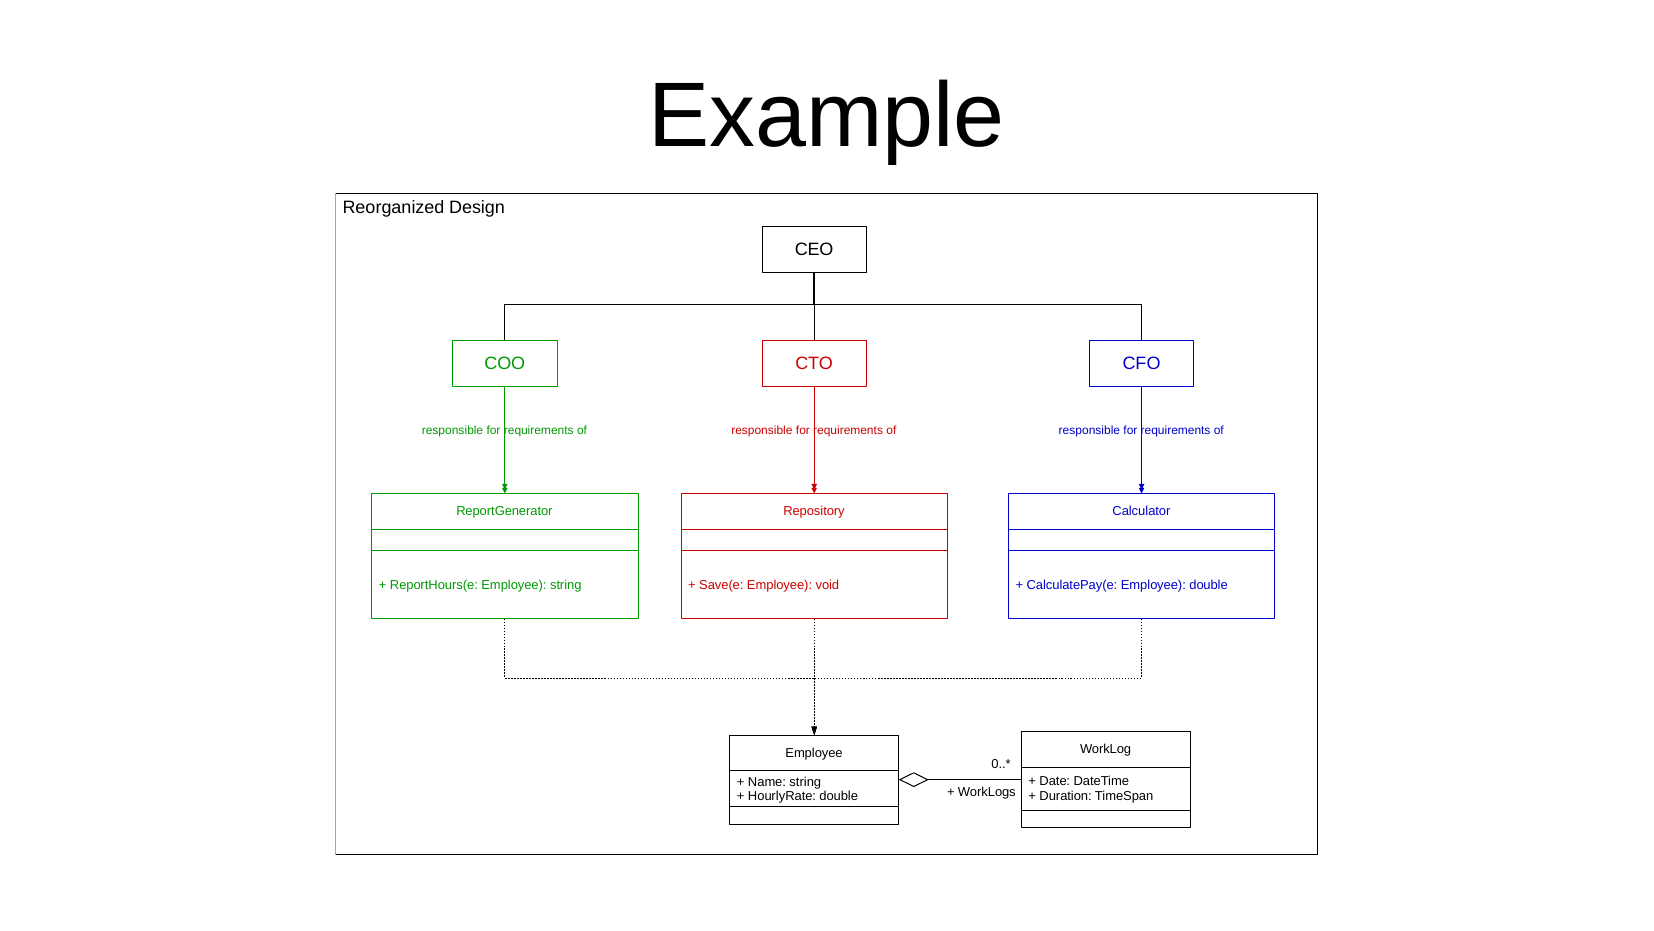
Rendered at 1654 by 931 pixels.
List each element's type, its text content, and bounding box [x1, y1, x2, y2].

title Example [82, 37, 1571, 193]
picture [335, 193, 1319, 855]
